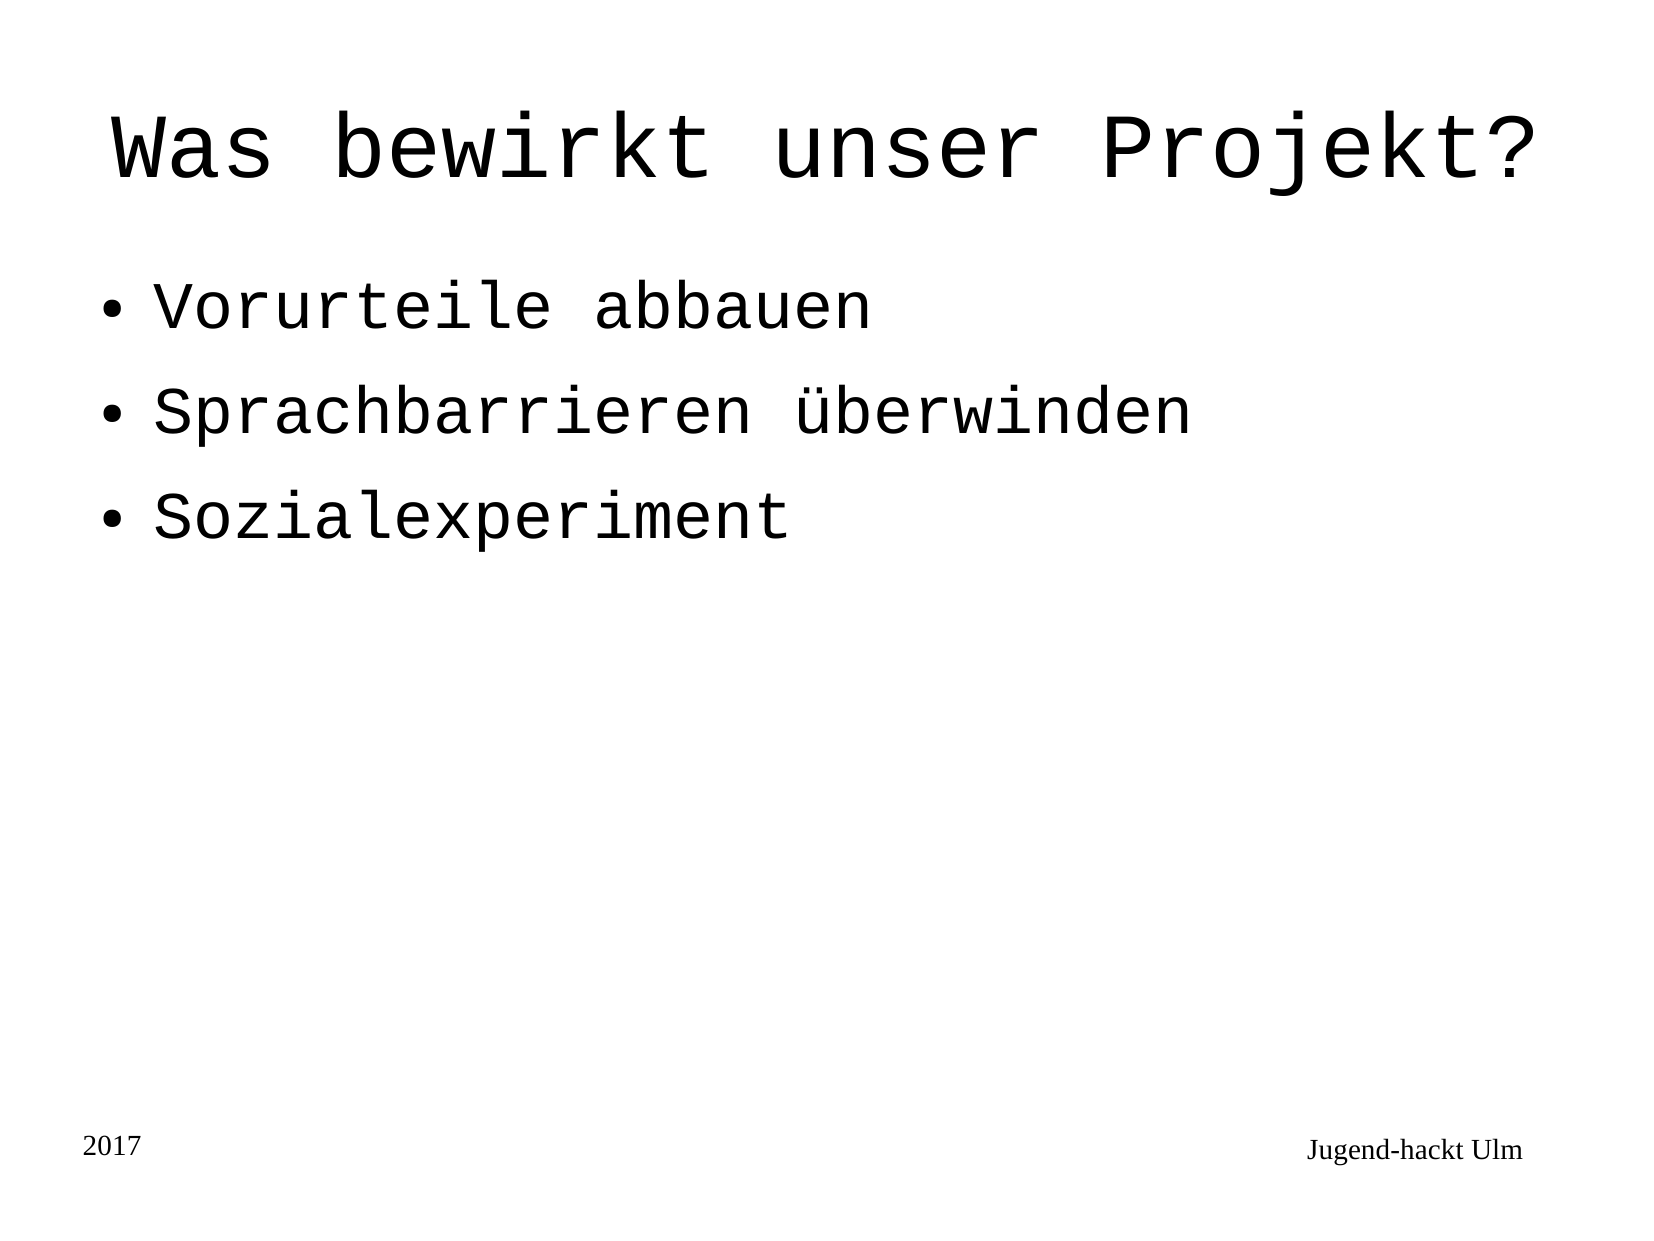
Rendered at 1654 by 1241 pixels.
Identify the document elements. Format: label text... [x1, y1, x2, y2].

list Vorurteile abbauen Sprachbarrieren überwinden Sozialexperiment [82, 272, 1571, 993]
title Was bewirkt unser Projekt? [82, 49, 1571, 257]
